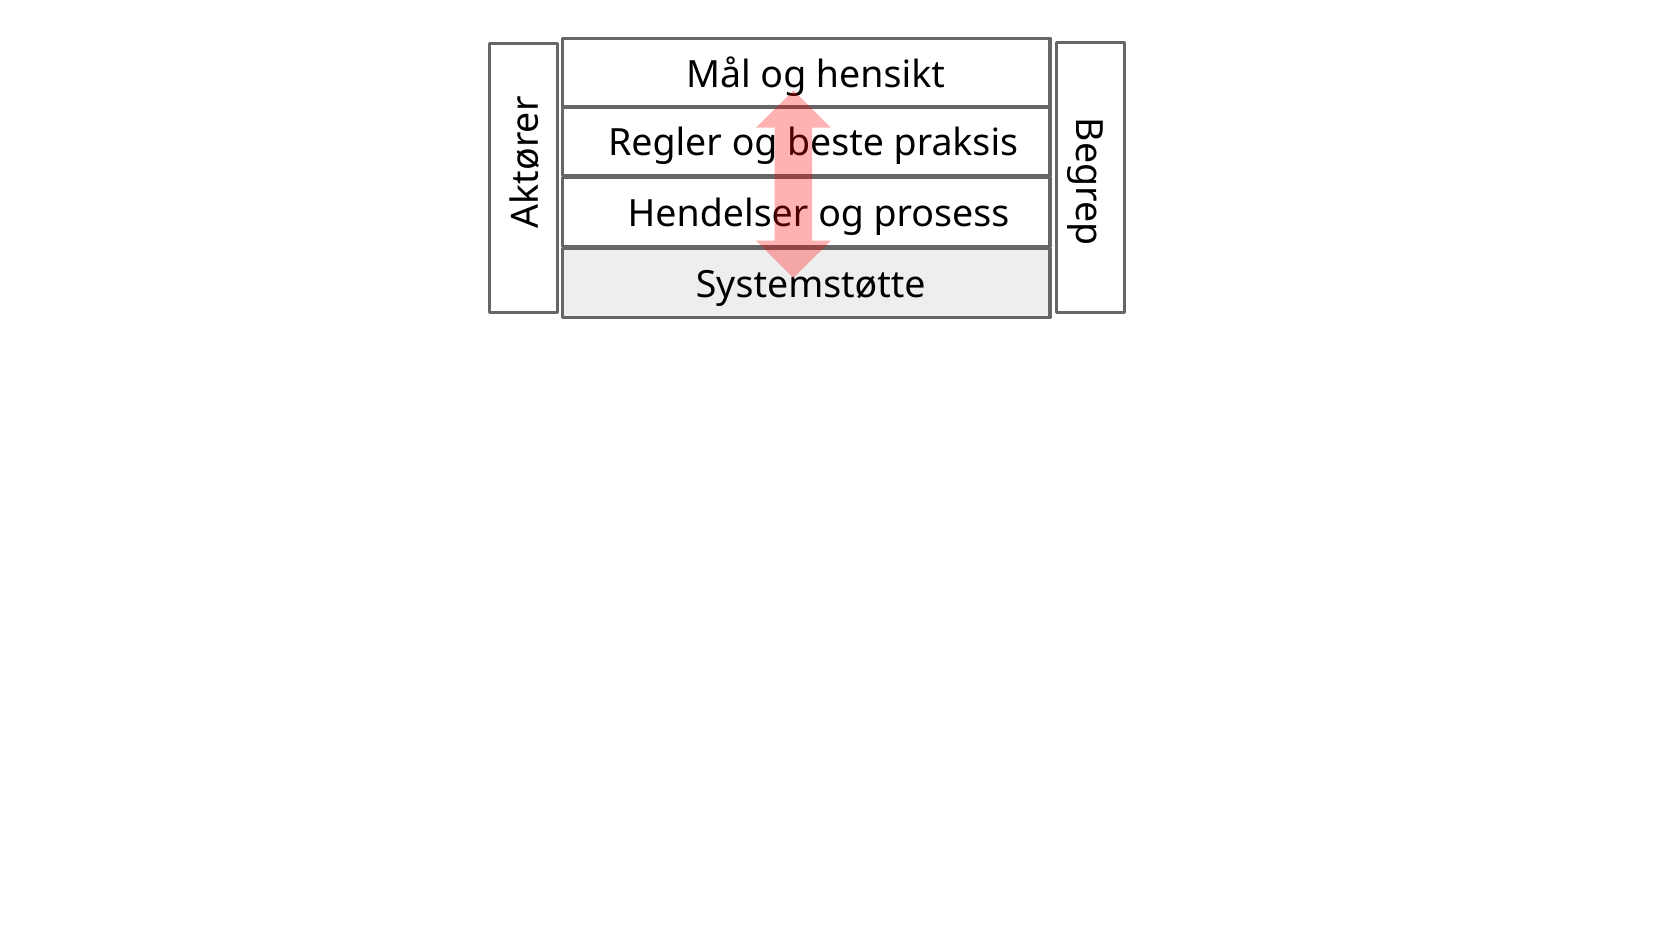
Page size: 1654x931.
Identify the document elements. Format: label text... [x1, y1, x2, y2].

text_box [755, 90, 831, 278]
text_box Systemstøtte [562, 253, 1051, 313]
text_box Begrep [1060, 42, 1121, 313]
text_box Regler og beste praksis [562, 111, 774, 171]
text_box Mål og hensikt [562, 43, 1051, 103]
text_box Regler og beste praksis [813, 111, 1051, 171]
text_box Aktører [493, 43, 554, 313]
text_box Hendelser og prosess [562, 182, 774, 242]
text_box Hendelser og prosess [813, 182, 1051, 242]
